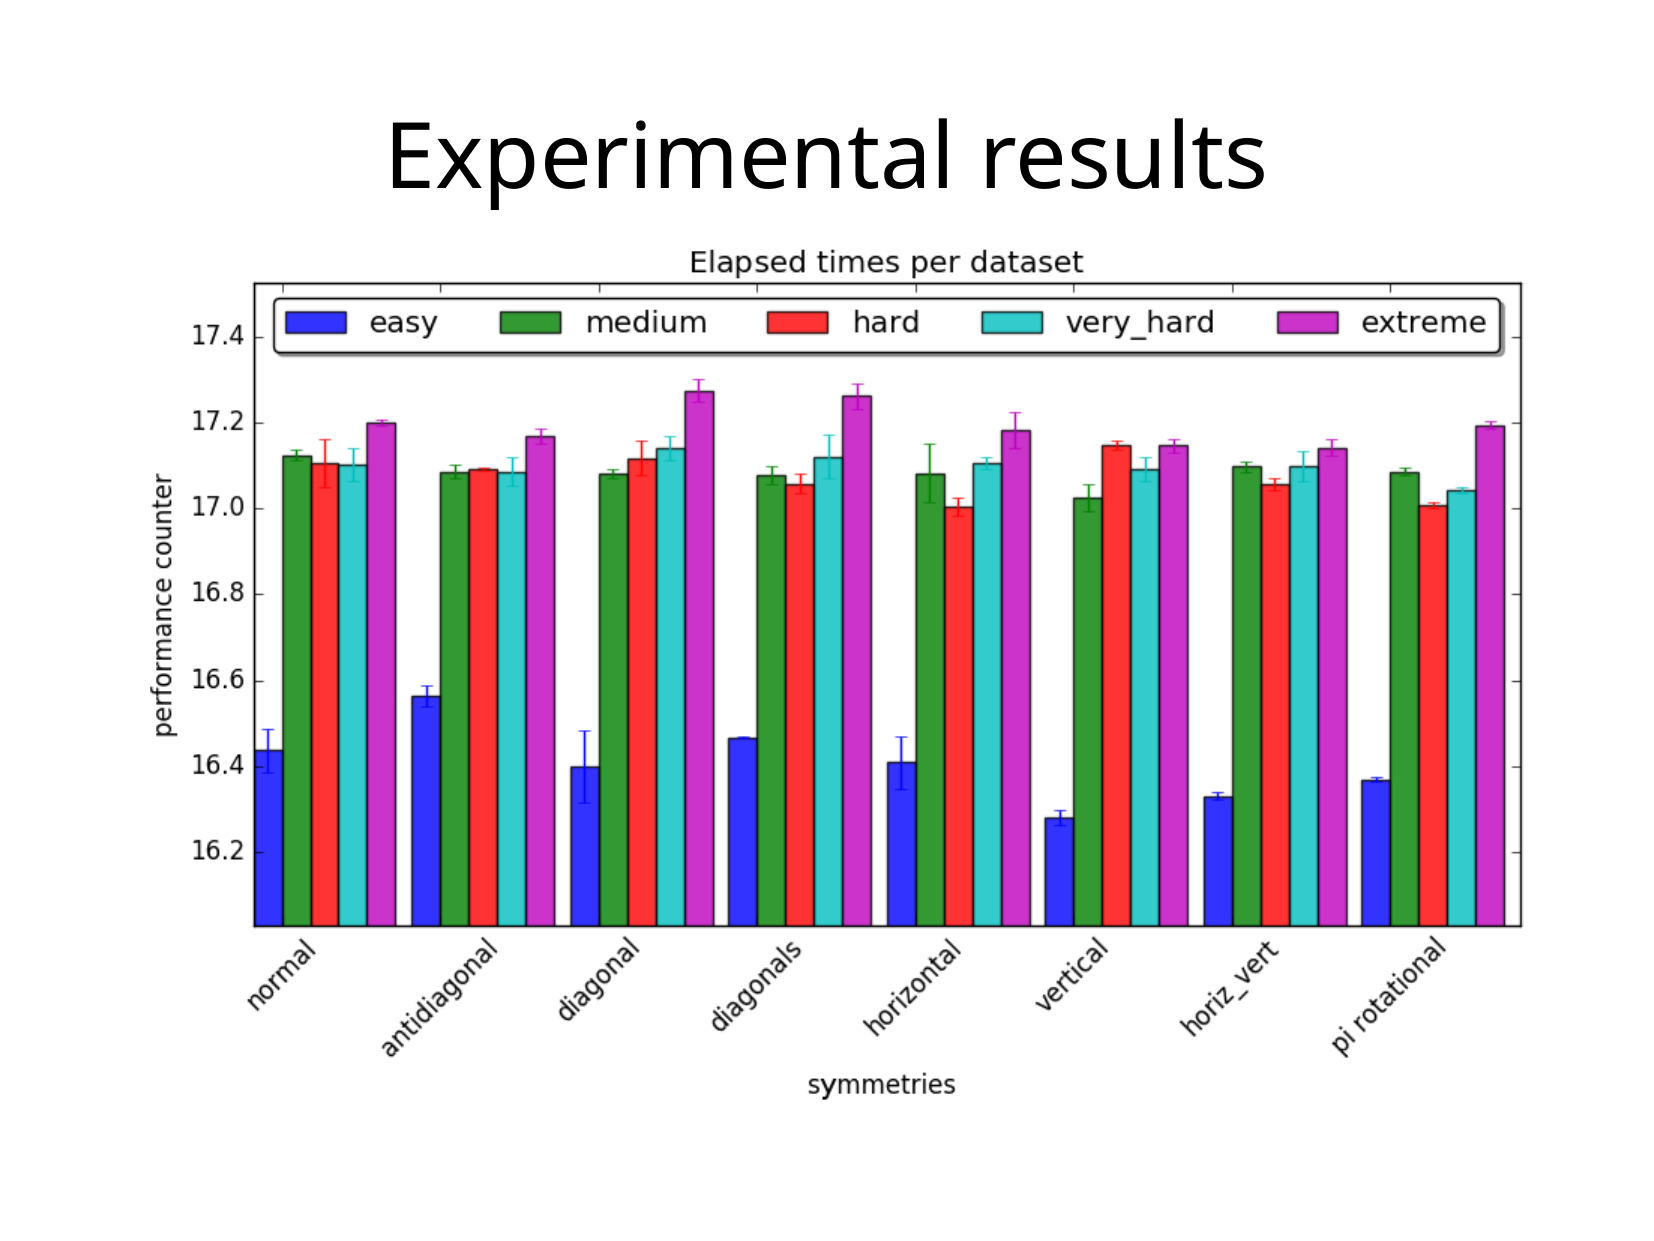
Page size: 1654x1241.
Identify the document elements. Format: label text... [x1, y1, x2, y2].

title Experimental results [82, 49, 1571, 257]
picture [101, 223, 1552, 1124]
